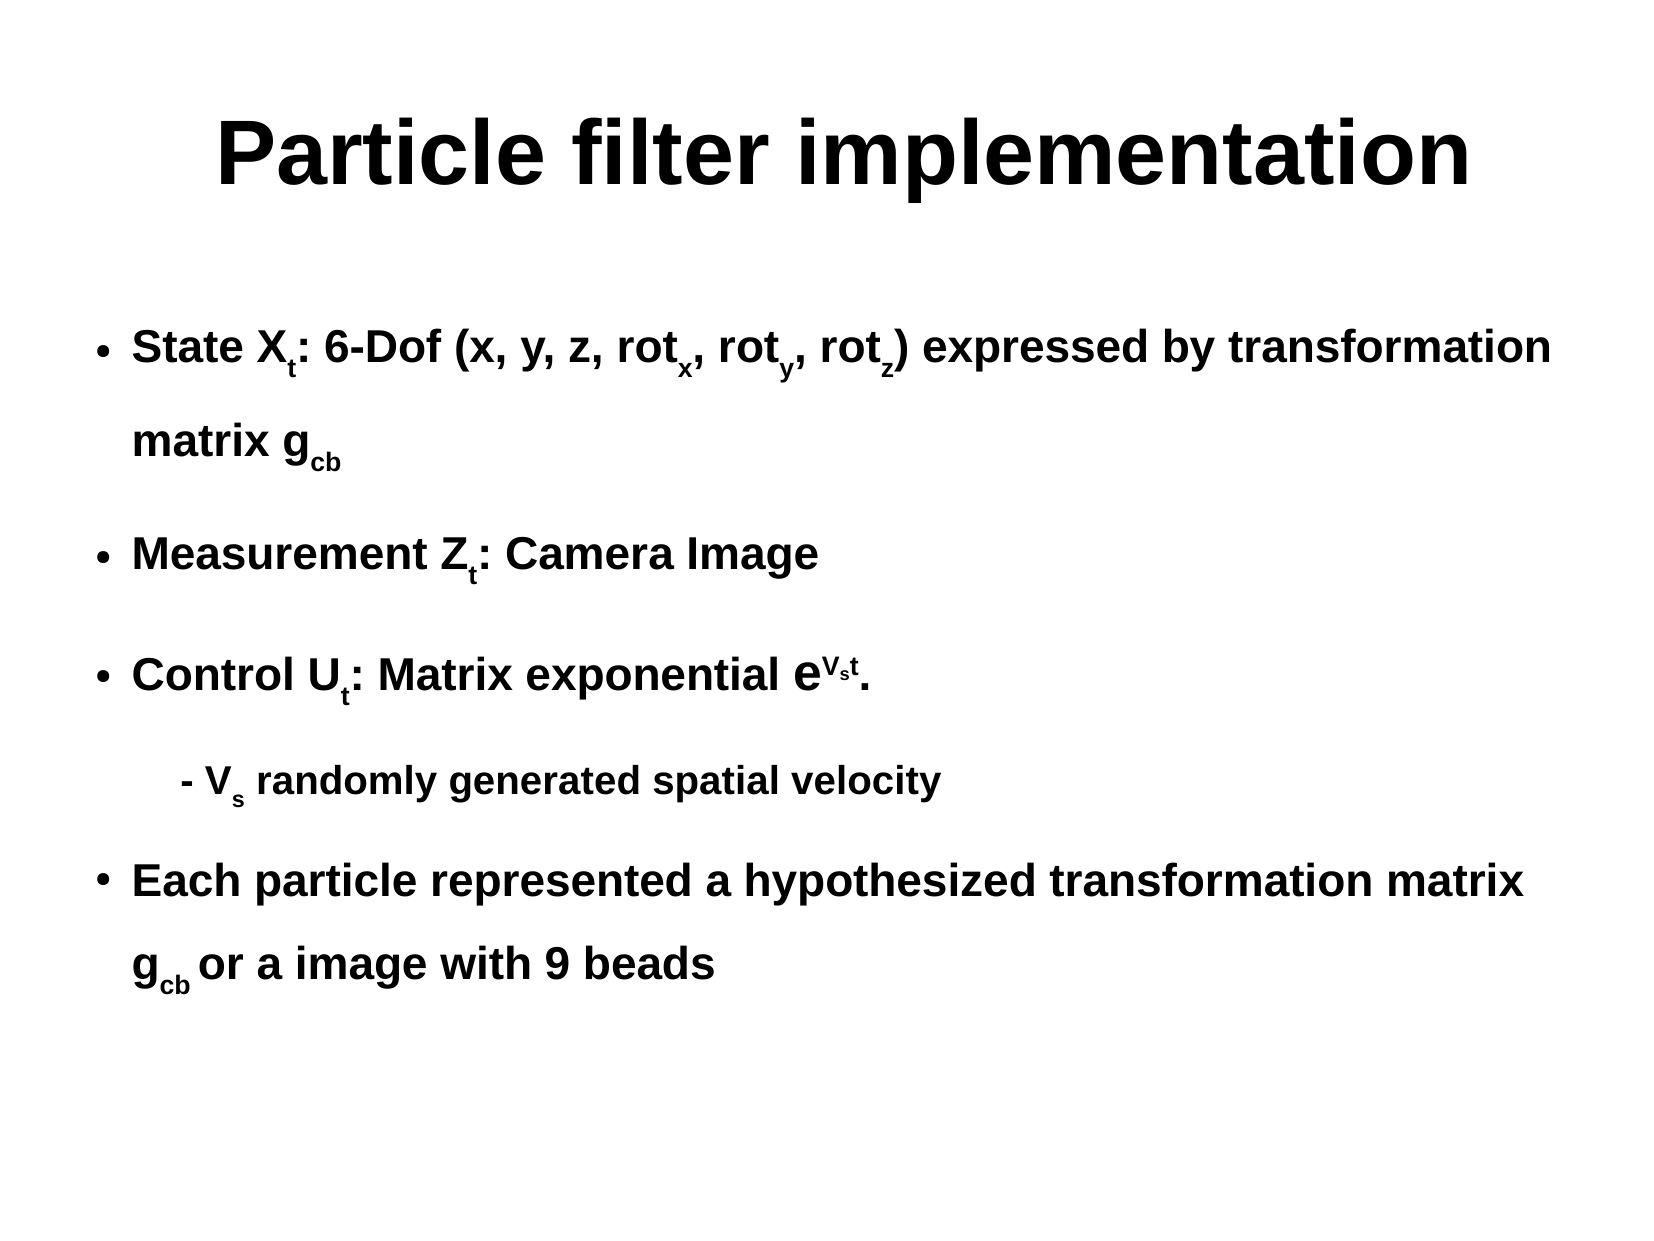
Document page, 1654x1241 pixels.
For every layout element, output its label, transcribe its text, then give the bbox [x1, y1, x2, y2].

title Particle filter implementation [82, 49, 1571, 257]
list State Xt: 6-Dof (x, y, z, rotx, roty, rotz) expressed by transformation matrix gcb Measurement Zt: Camera Image Control Ut: Matrix exponential eVst. - Vs randomly generated spatial velocity Each particle represented a hypothesized transformation matrix gcb or a image with 9 beads [82, 290, 1571, 1010]
